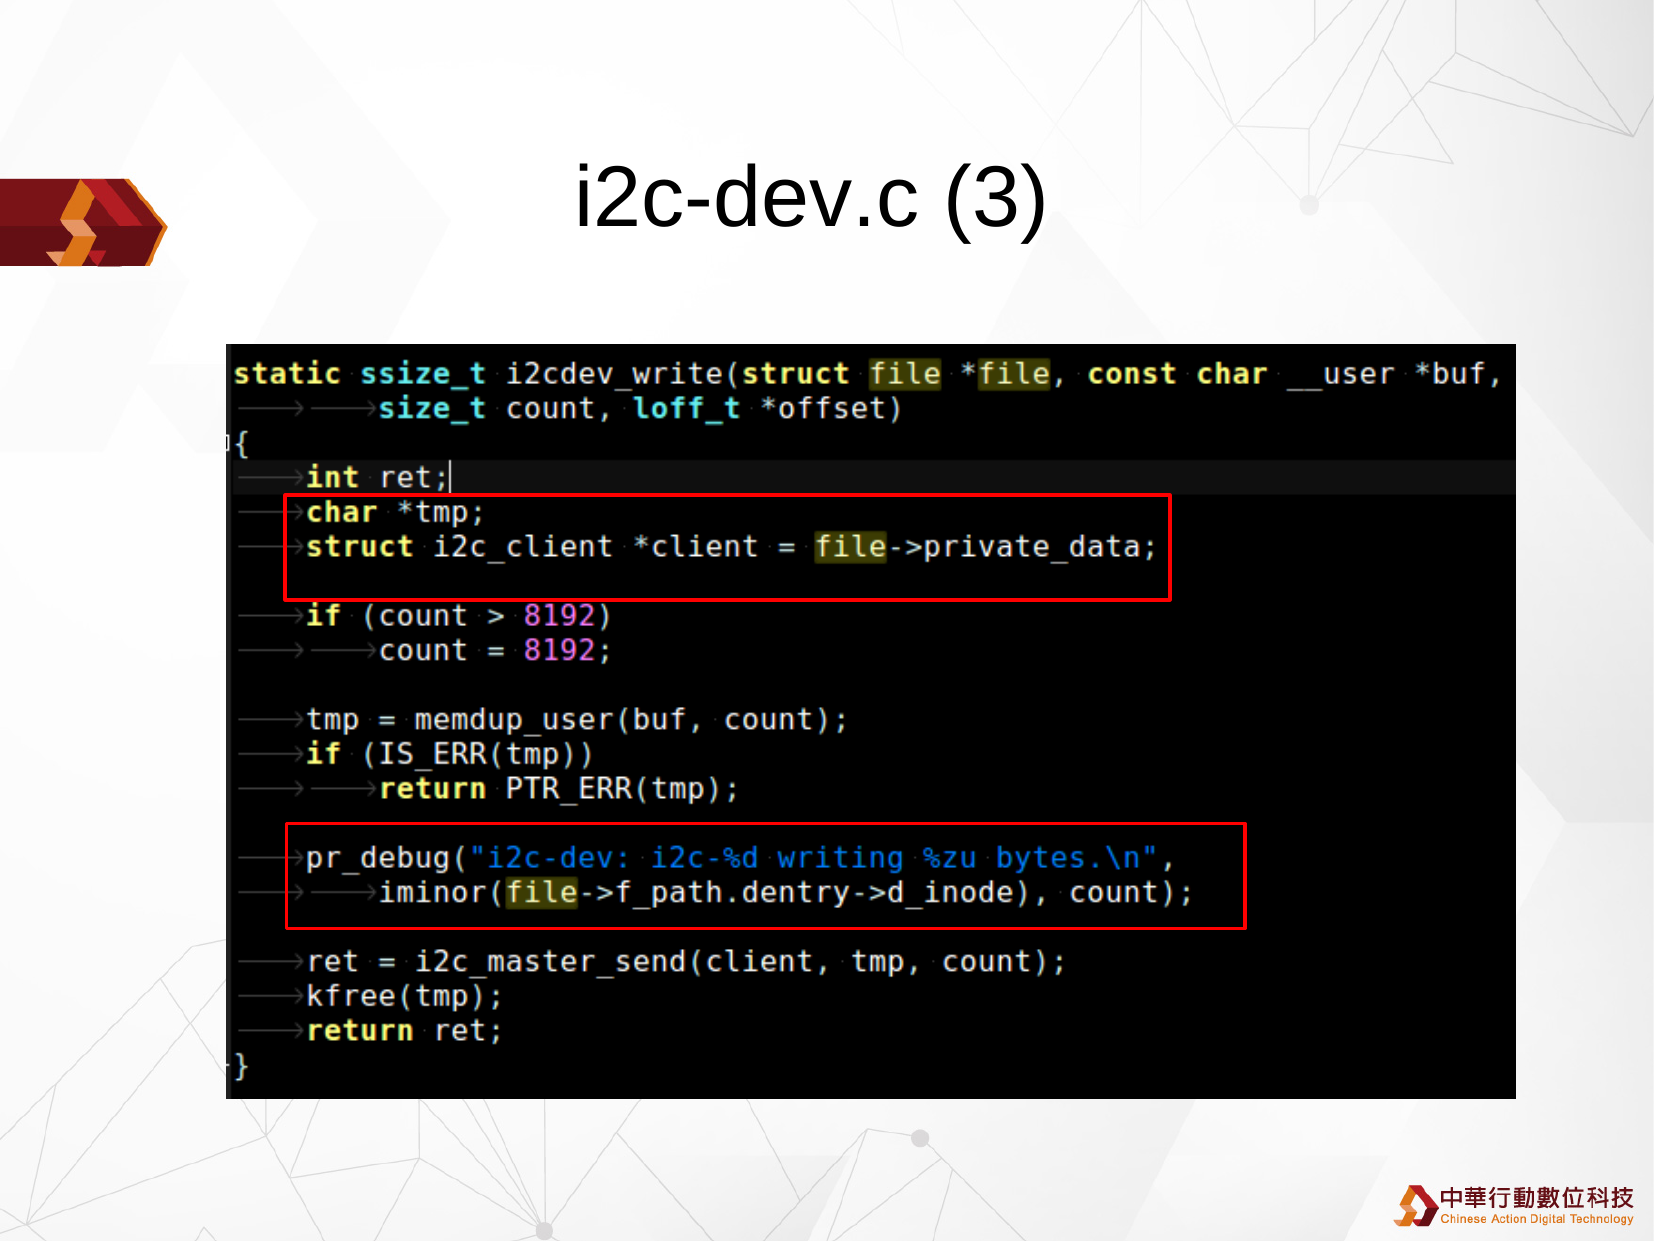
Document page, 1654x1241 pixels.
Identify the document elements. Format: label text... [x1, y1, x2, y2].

picture [0, 0, 1654, 1241]
title i2c-dev.c (3) [118, 112, 1506, 281]
